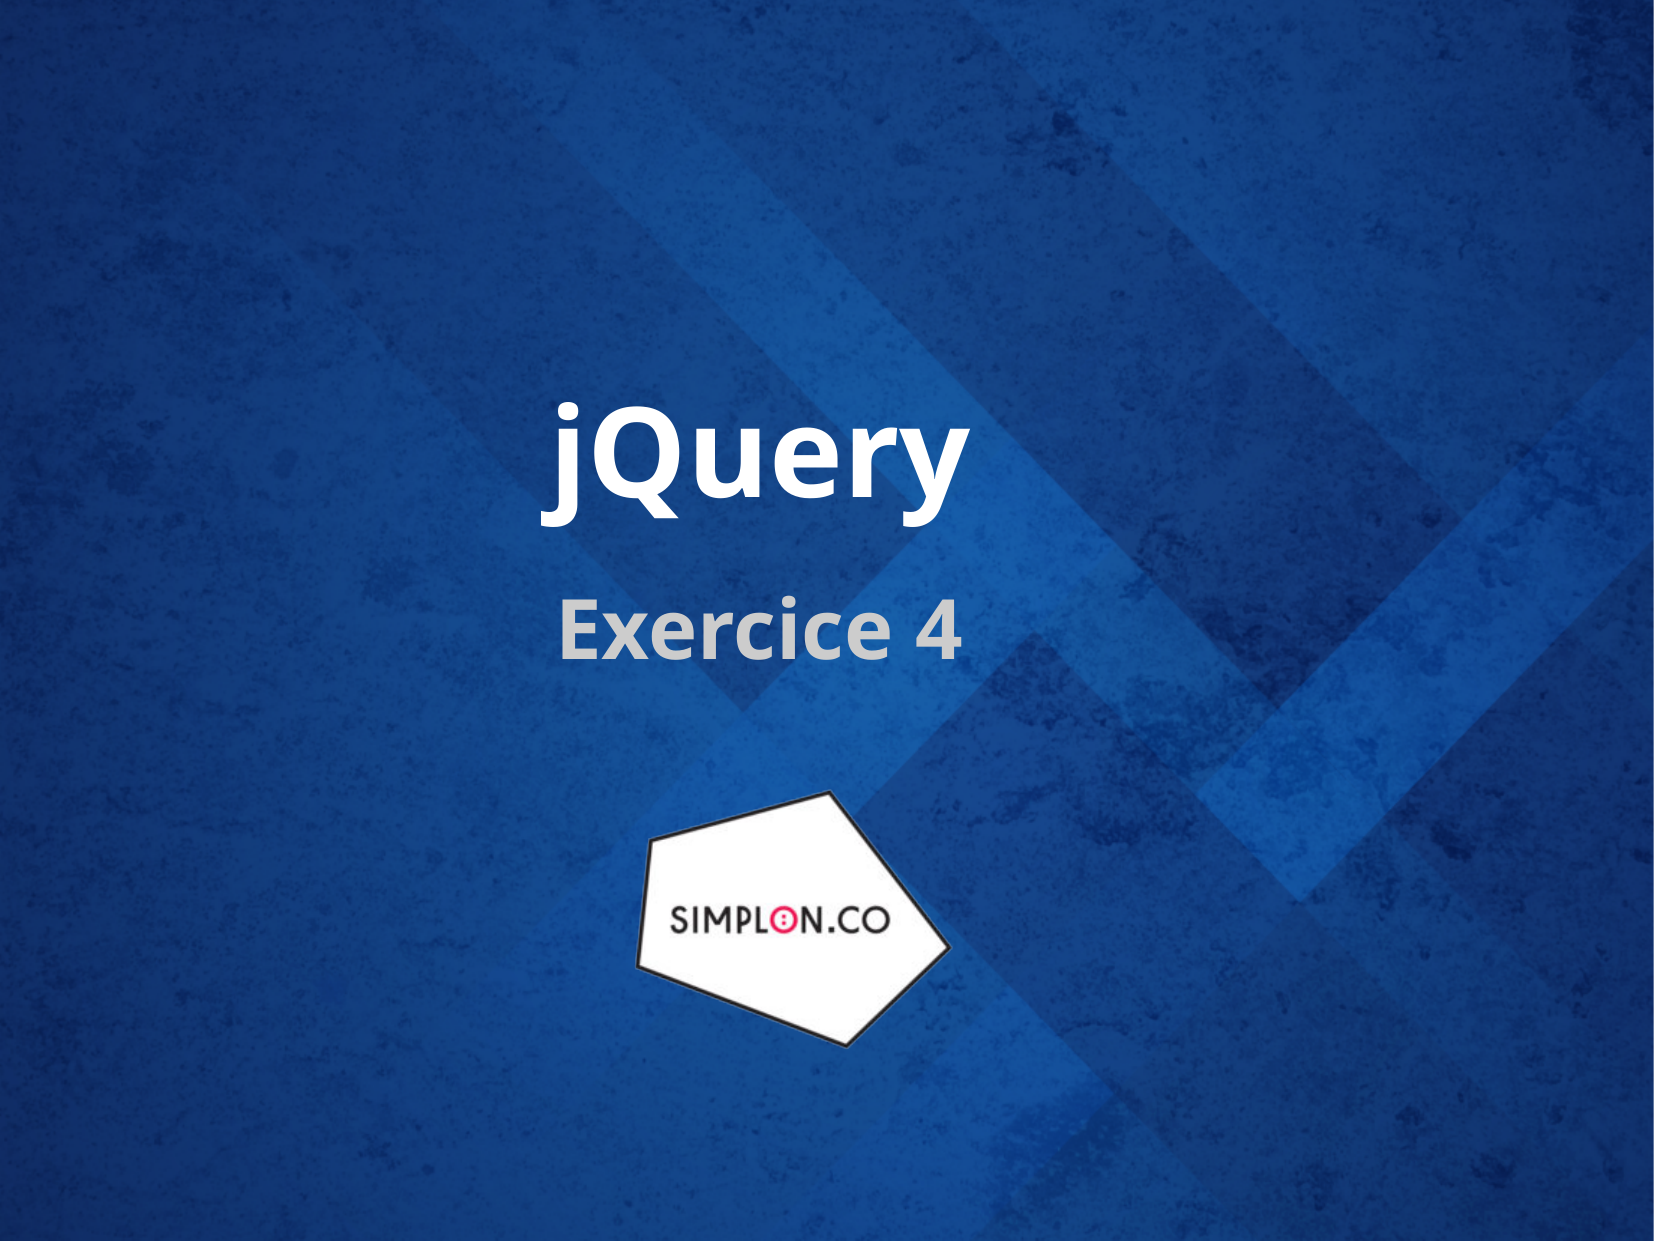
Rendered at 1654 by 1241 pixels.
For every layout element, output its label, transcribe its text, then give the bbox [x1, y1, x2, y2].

picture [0, 0, 1654, 1241]
subtitle Exercice 4 [555, 509, 1453, 745]
title jQuery [517, 272, 1155, 626]
